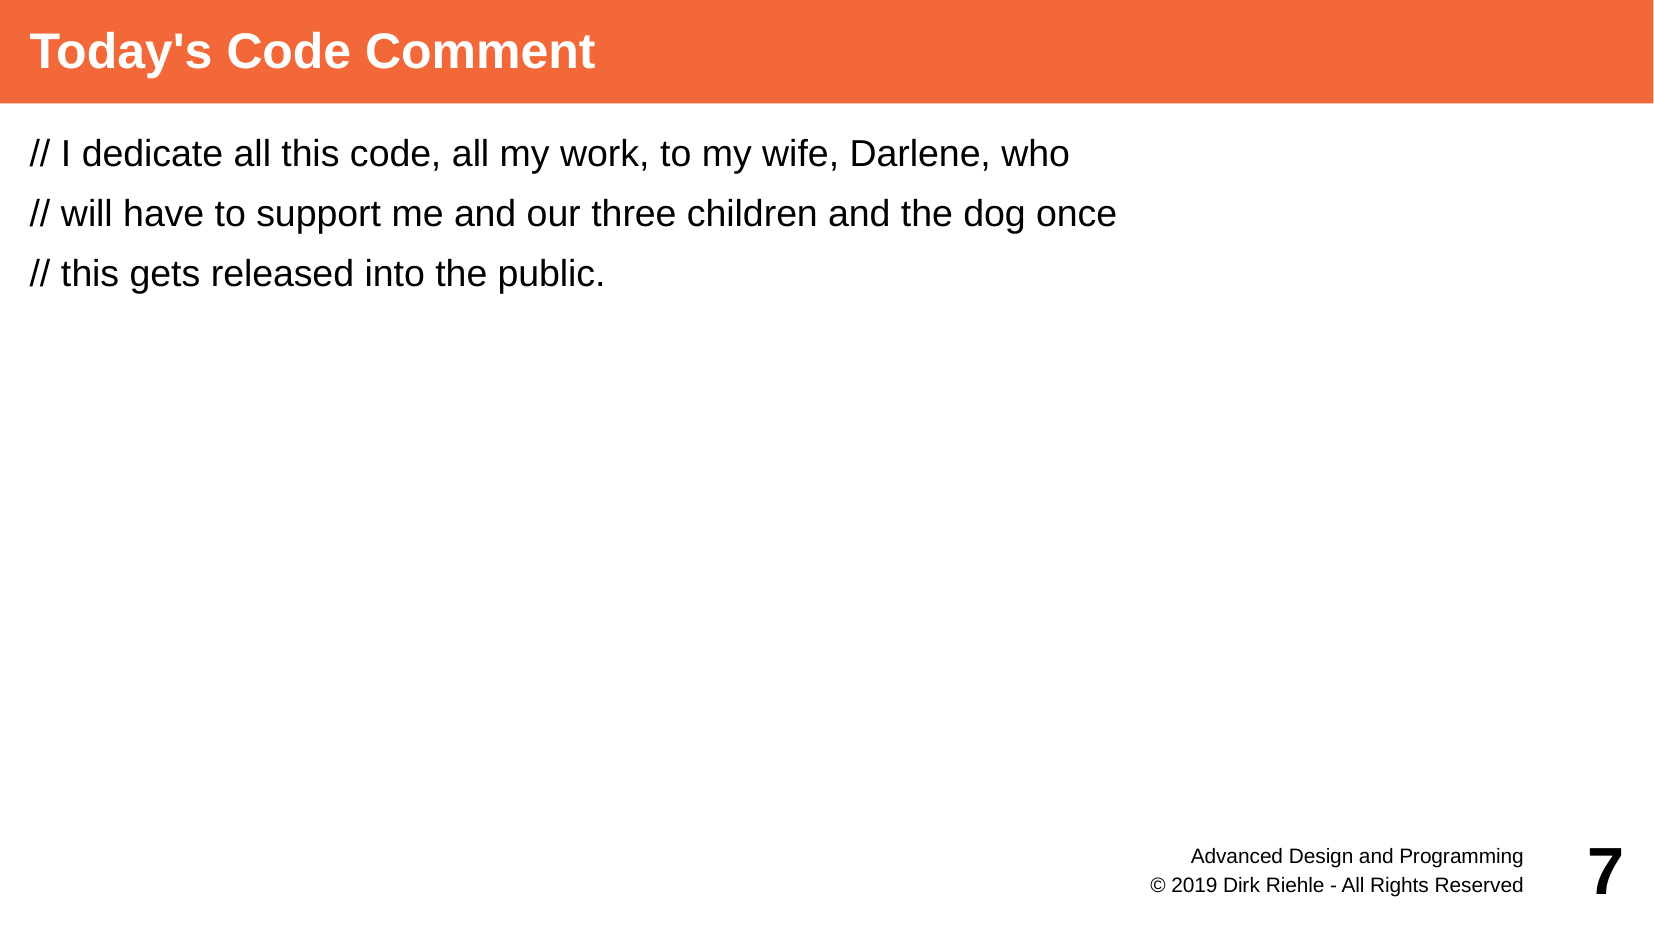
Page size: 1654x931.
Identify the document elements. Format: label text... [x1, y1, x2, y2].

title Today's Code Comment [0, 0, 1654, 104]
list // I dedicate all this code, all my work, to my wife, Darlene, who // will have to support me and our three children and the dog once // this gets released into the public. [29, 132, 1625, 813]
